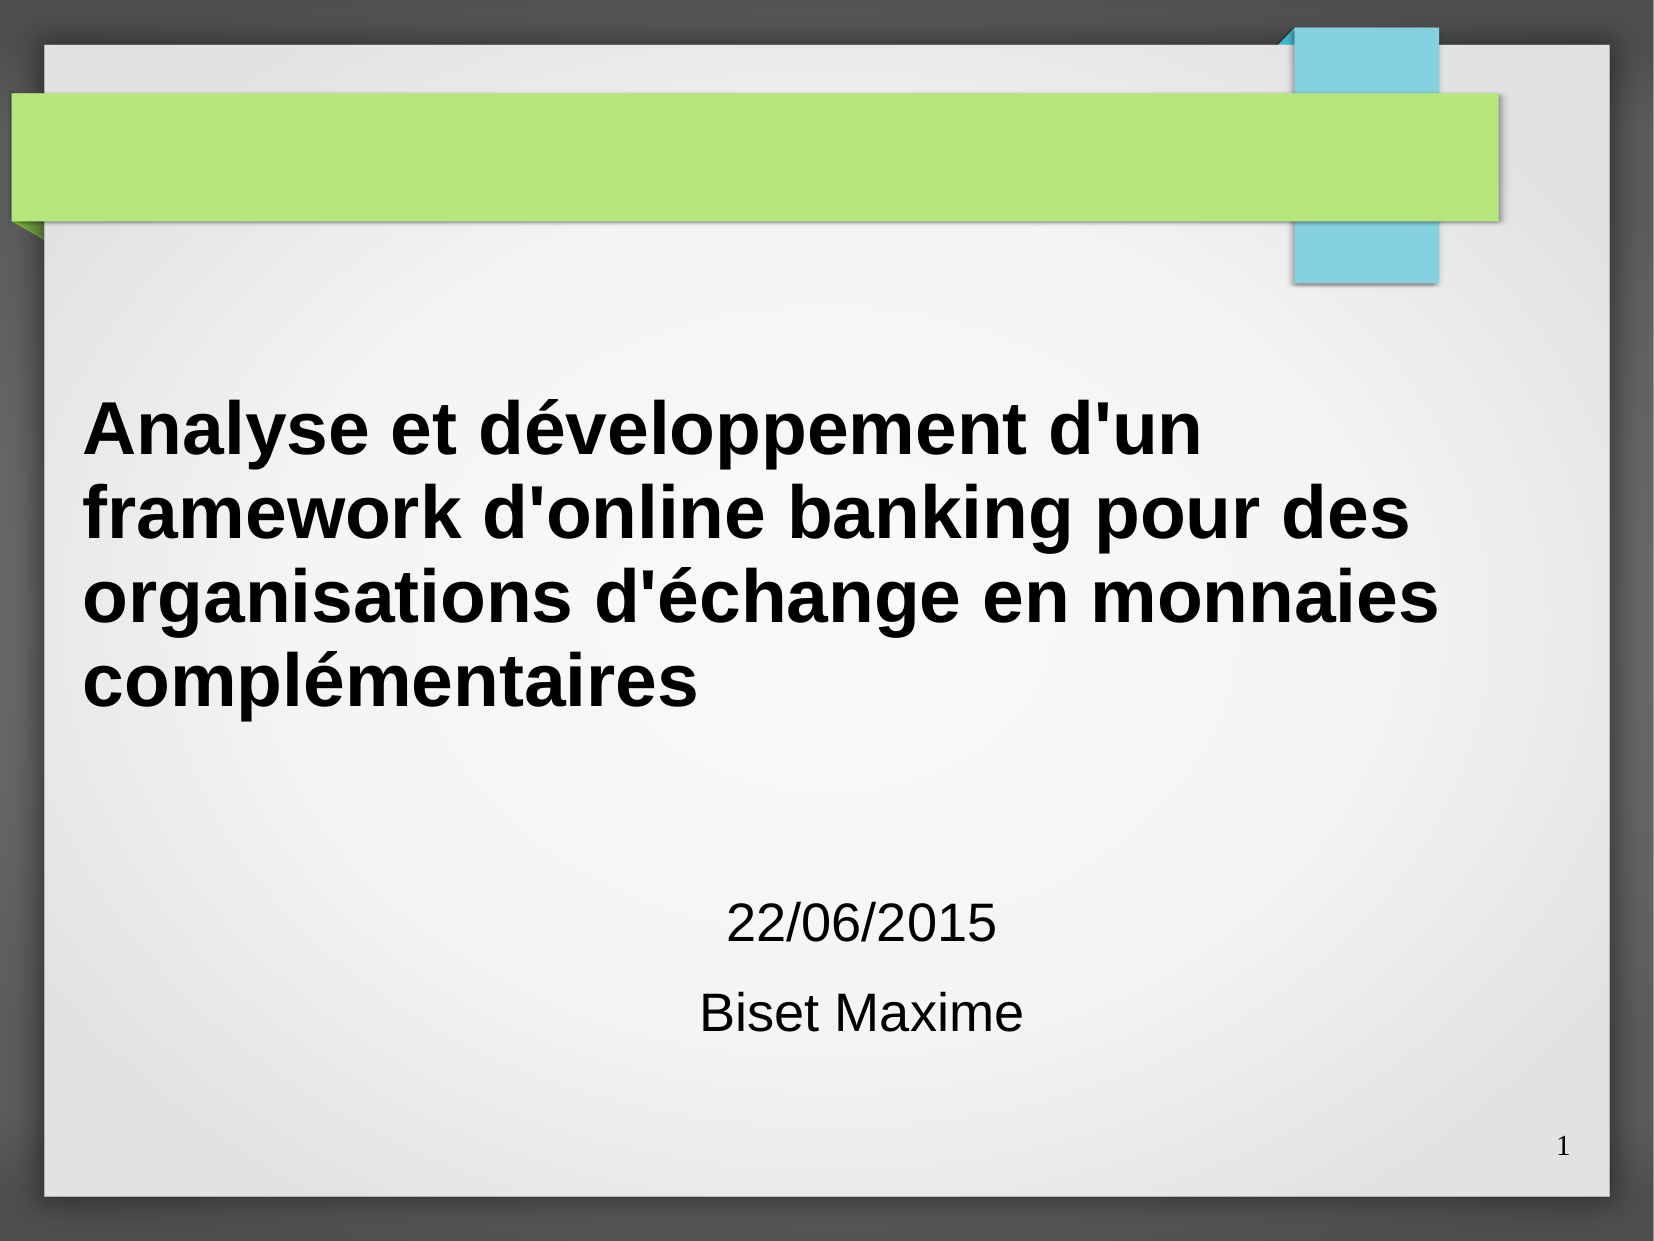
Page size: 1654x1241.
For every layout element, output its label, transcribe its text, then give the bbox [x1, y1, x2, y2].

picture [0, 0, 1654, 1241]
title Analyse et développement d'un framework d'online banking pour des organisations d'échange en monnaies complémentaires [82, 386, 1571, 723]
list 22/06/2015 Biset Maxime [82, 802, 1571, 1146]
